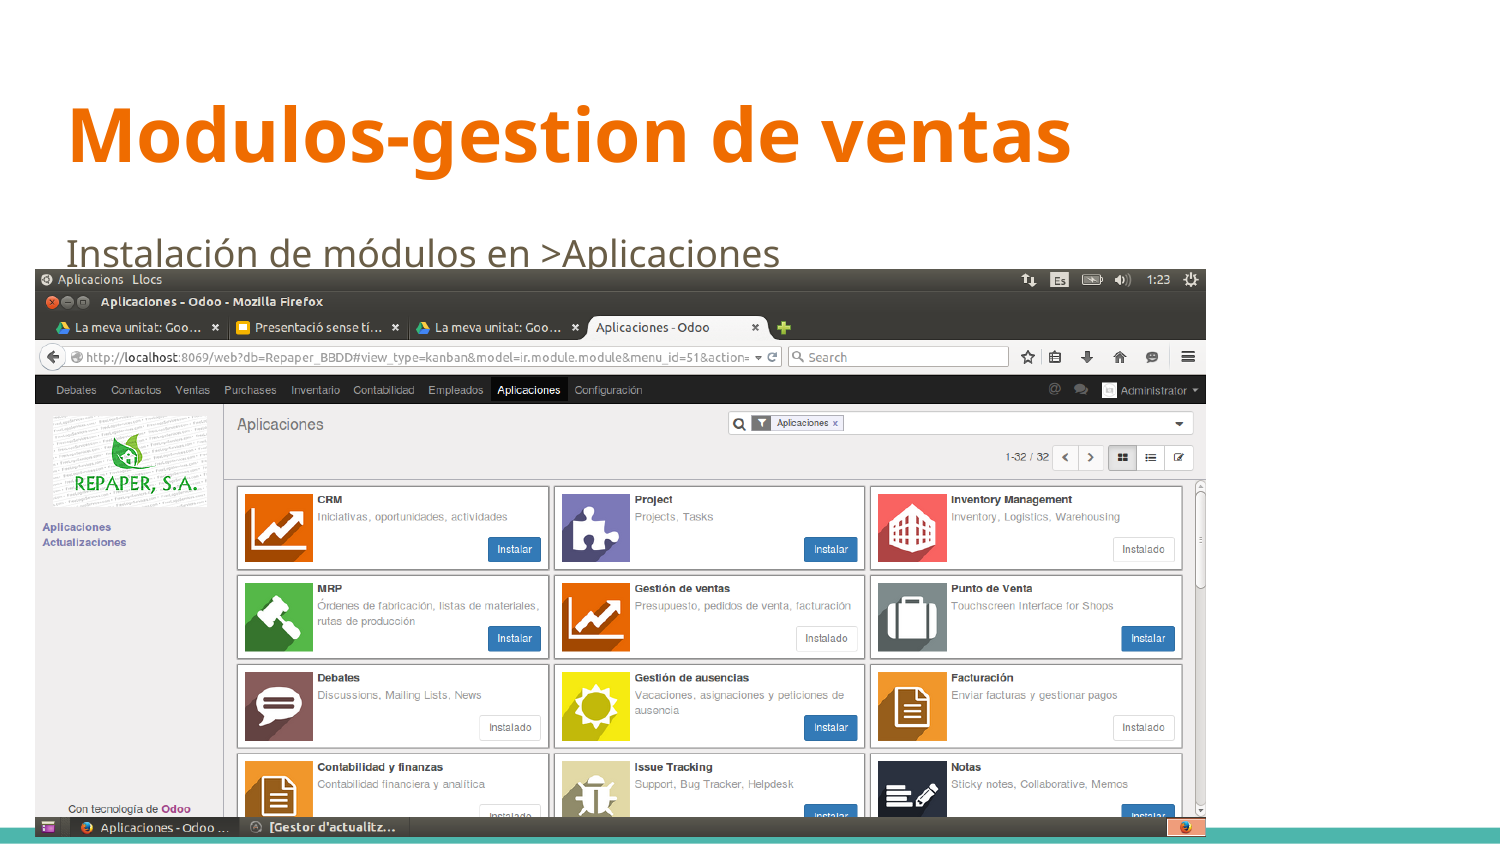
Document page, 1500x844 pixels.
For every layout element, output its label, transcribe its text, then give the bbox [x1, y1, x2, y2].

title Modulos-gestion de ventas [51, 72, 1449, 189]
list Instalación de módulos en >Aplicaciones [51, 207, 1449, 750]
picture [35, 269, 1206, 837]
